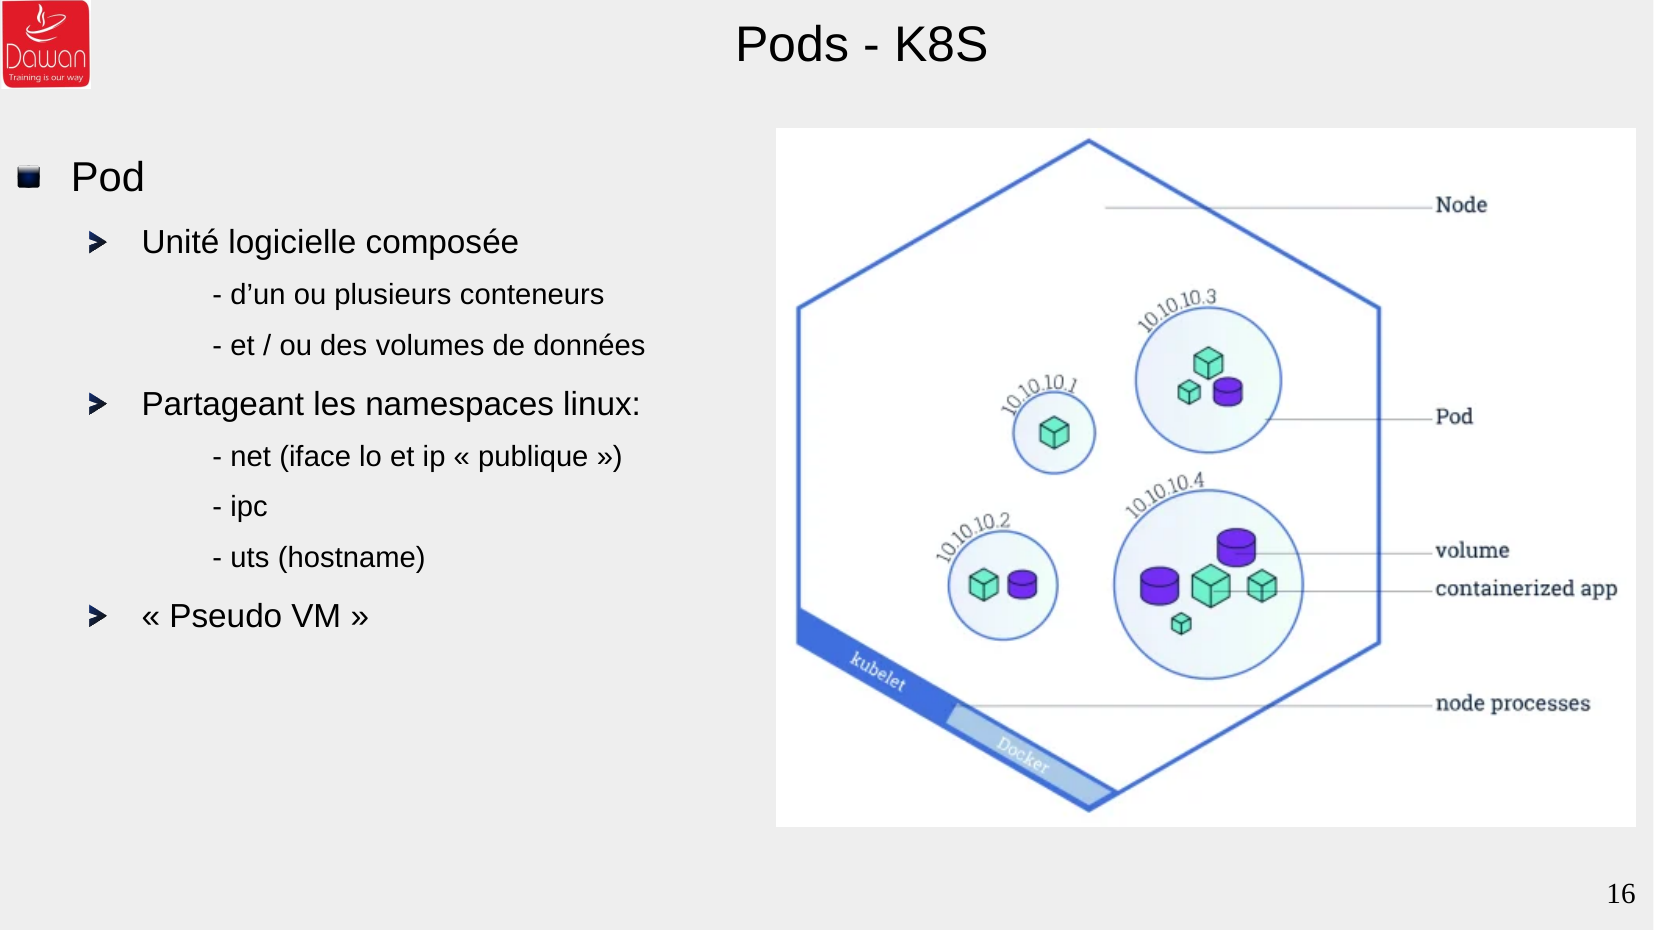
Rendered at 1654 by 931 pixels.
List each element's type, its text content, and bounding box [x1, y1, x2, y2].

title Pods - K8S [366, 0, 1287, 88]
picture [1, 0, 91, 88]
list Pod Unité logicielle composée - d’un ou plusieurs conteneurs - et / ou des volumes de données Partageant les namespaces linux: - net (iface lo et ip « publique ») - ipc - uts (hostname) « Pseudo VM » [0, 88, 1654, 886]
